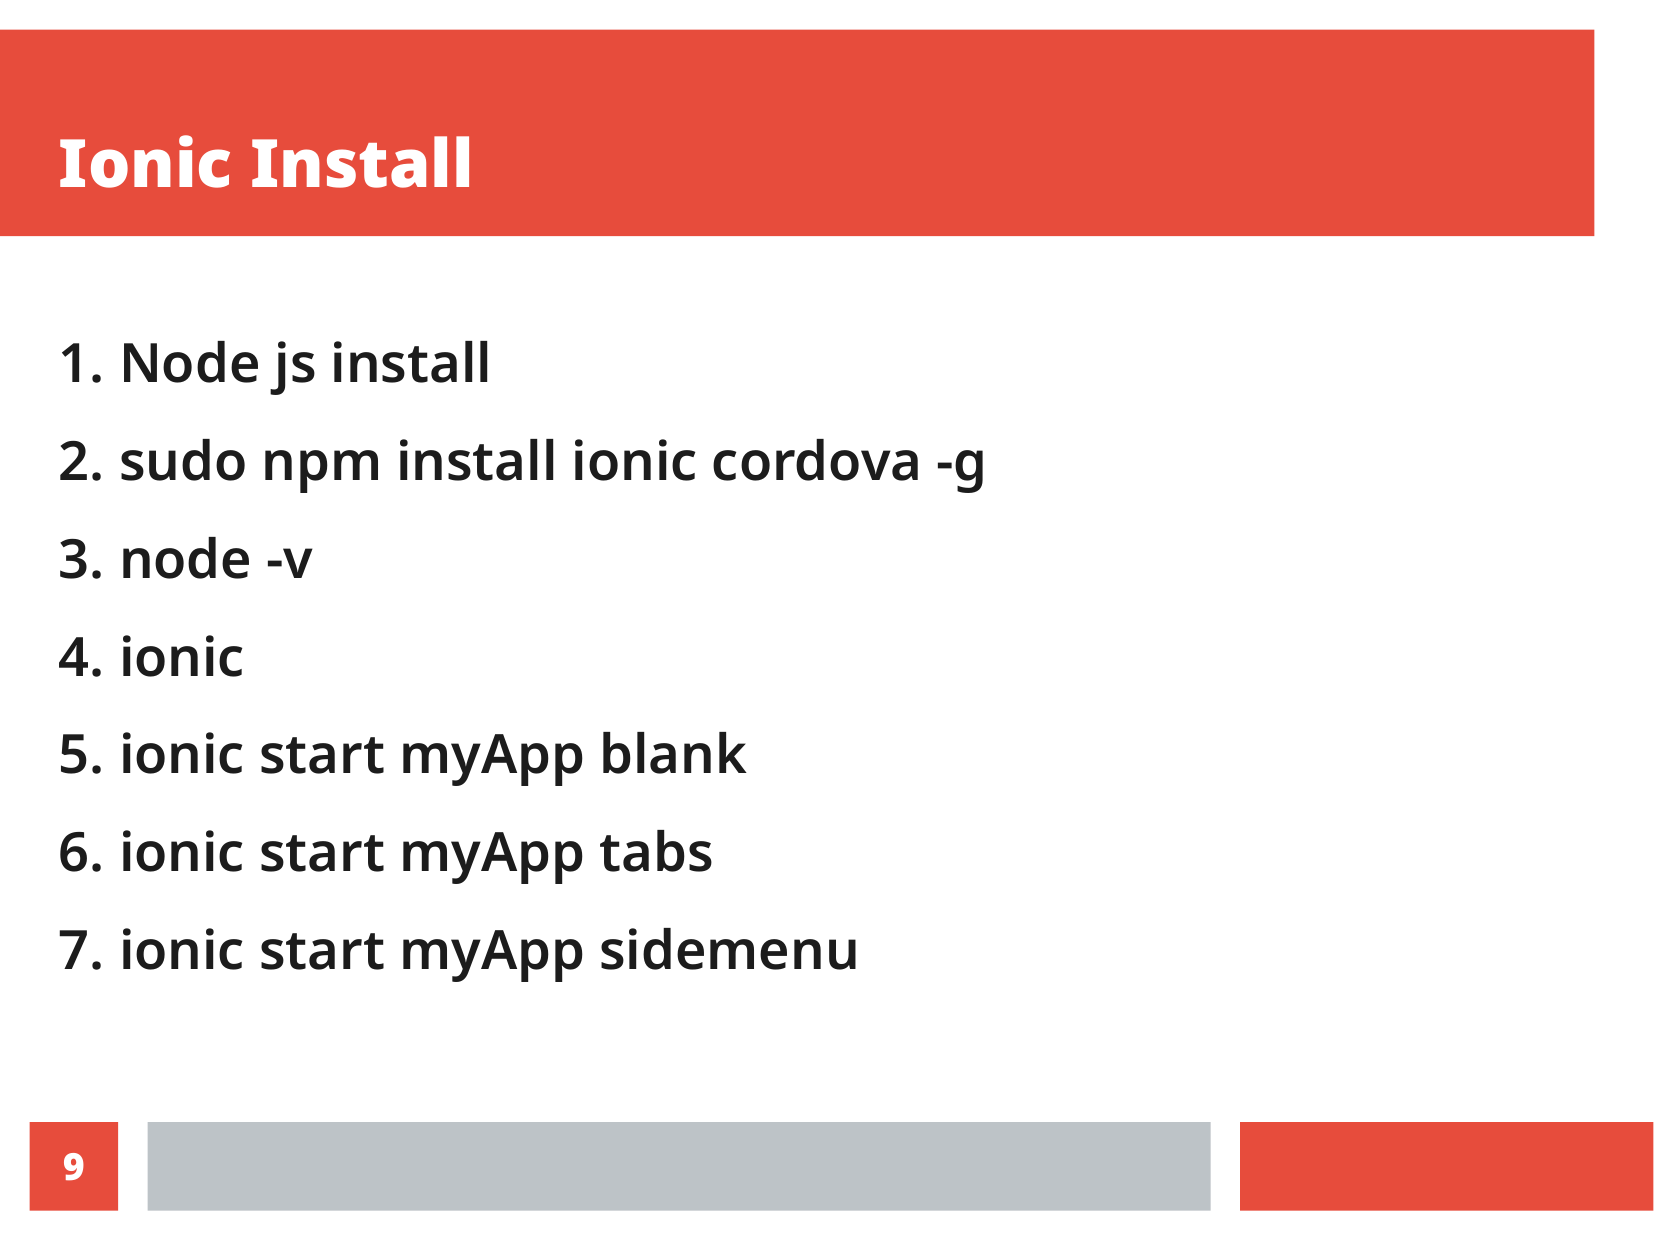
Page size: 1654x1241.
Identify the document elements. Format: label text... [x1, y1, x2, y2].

title Ionic Install [59, 59, 1595, 207]
list 1. Node js install 2. sudo npm install ionic cordova -g 3. node -v 4. ionic 5. ionic start myApp blank 6. ionic start myApp tabs 7. ionic start myApp sidemenu [59, 324, 1565, 1093]
